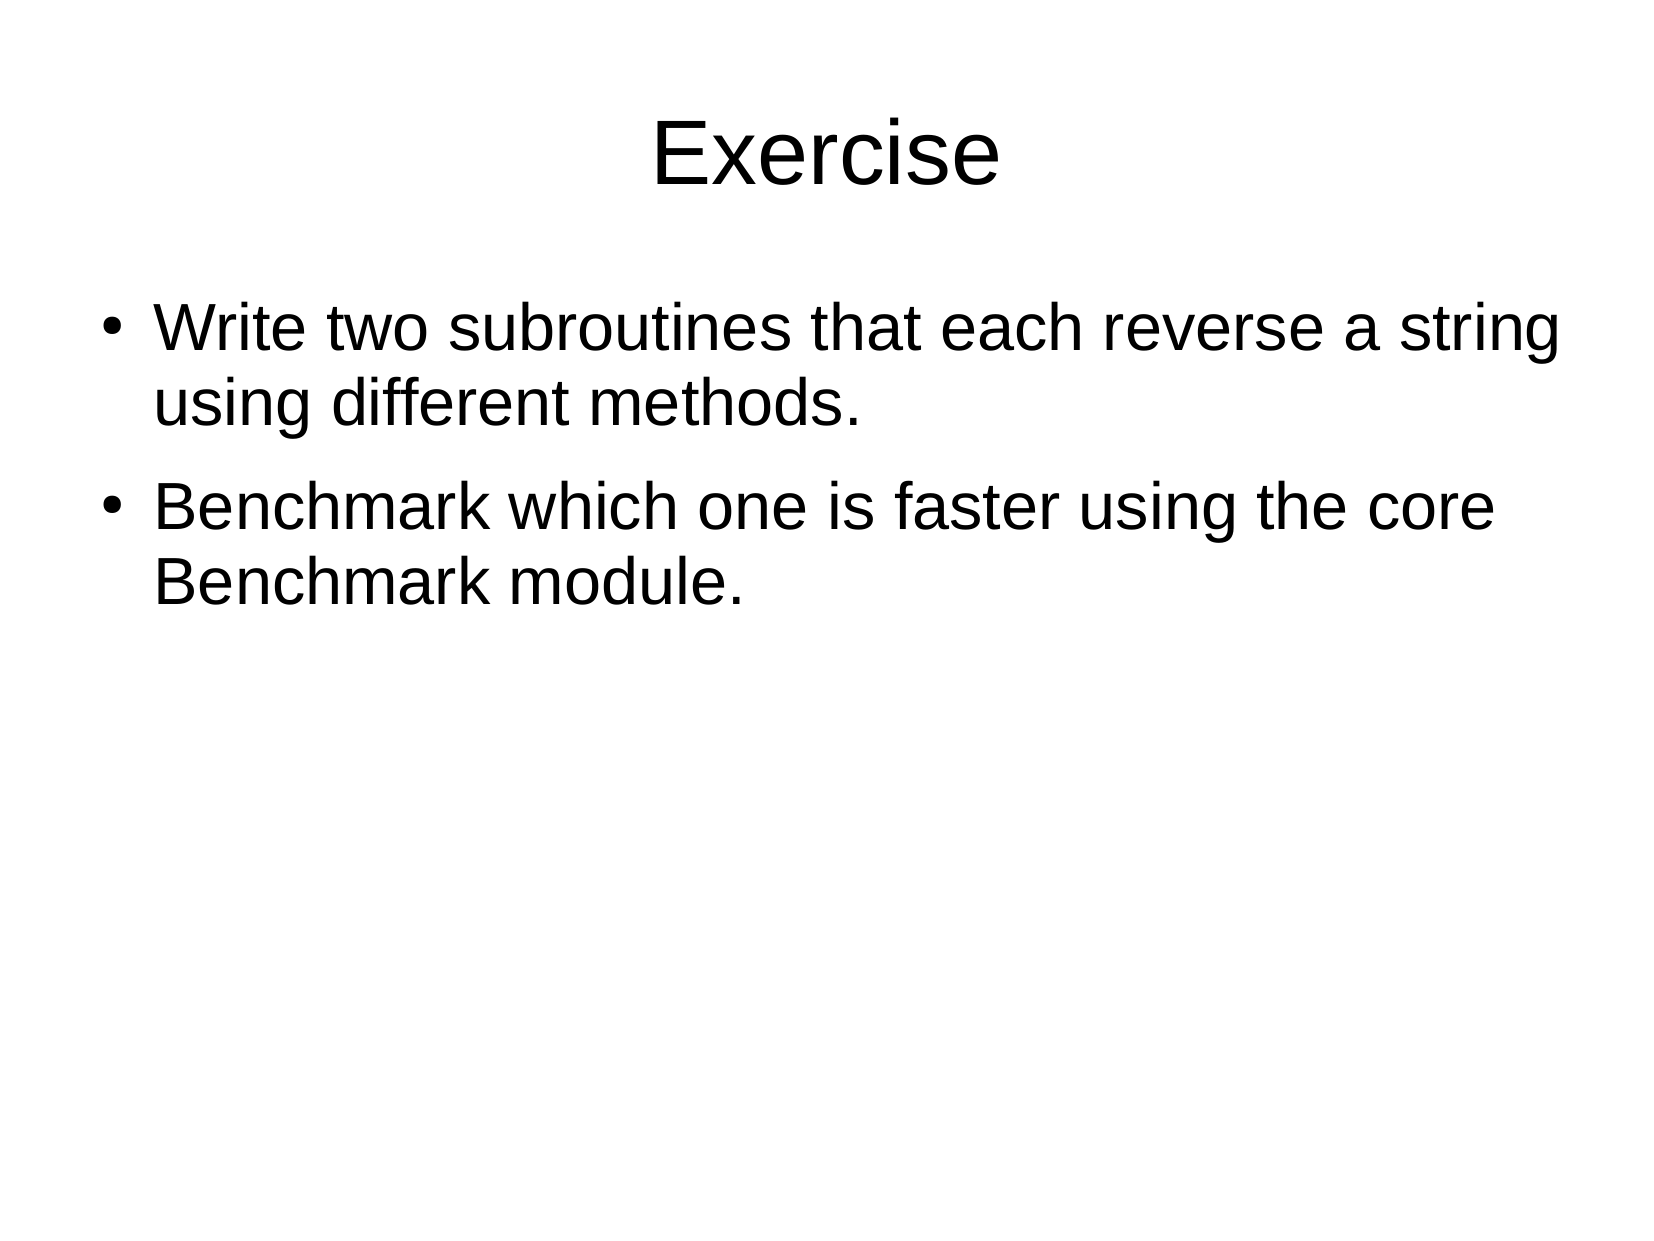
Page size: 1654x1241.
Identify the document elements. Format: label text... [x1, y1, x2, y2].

list Write two subroutines that each reverse a string using different methods. Benchmark which one is faster using the core Benchmark module. [82, 290, 1571, 1010]
title Exercise [82, 49, 1571, 257]
